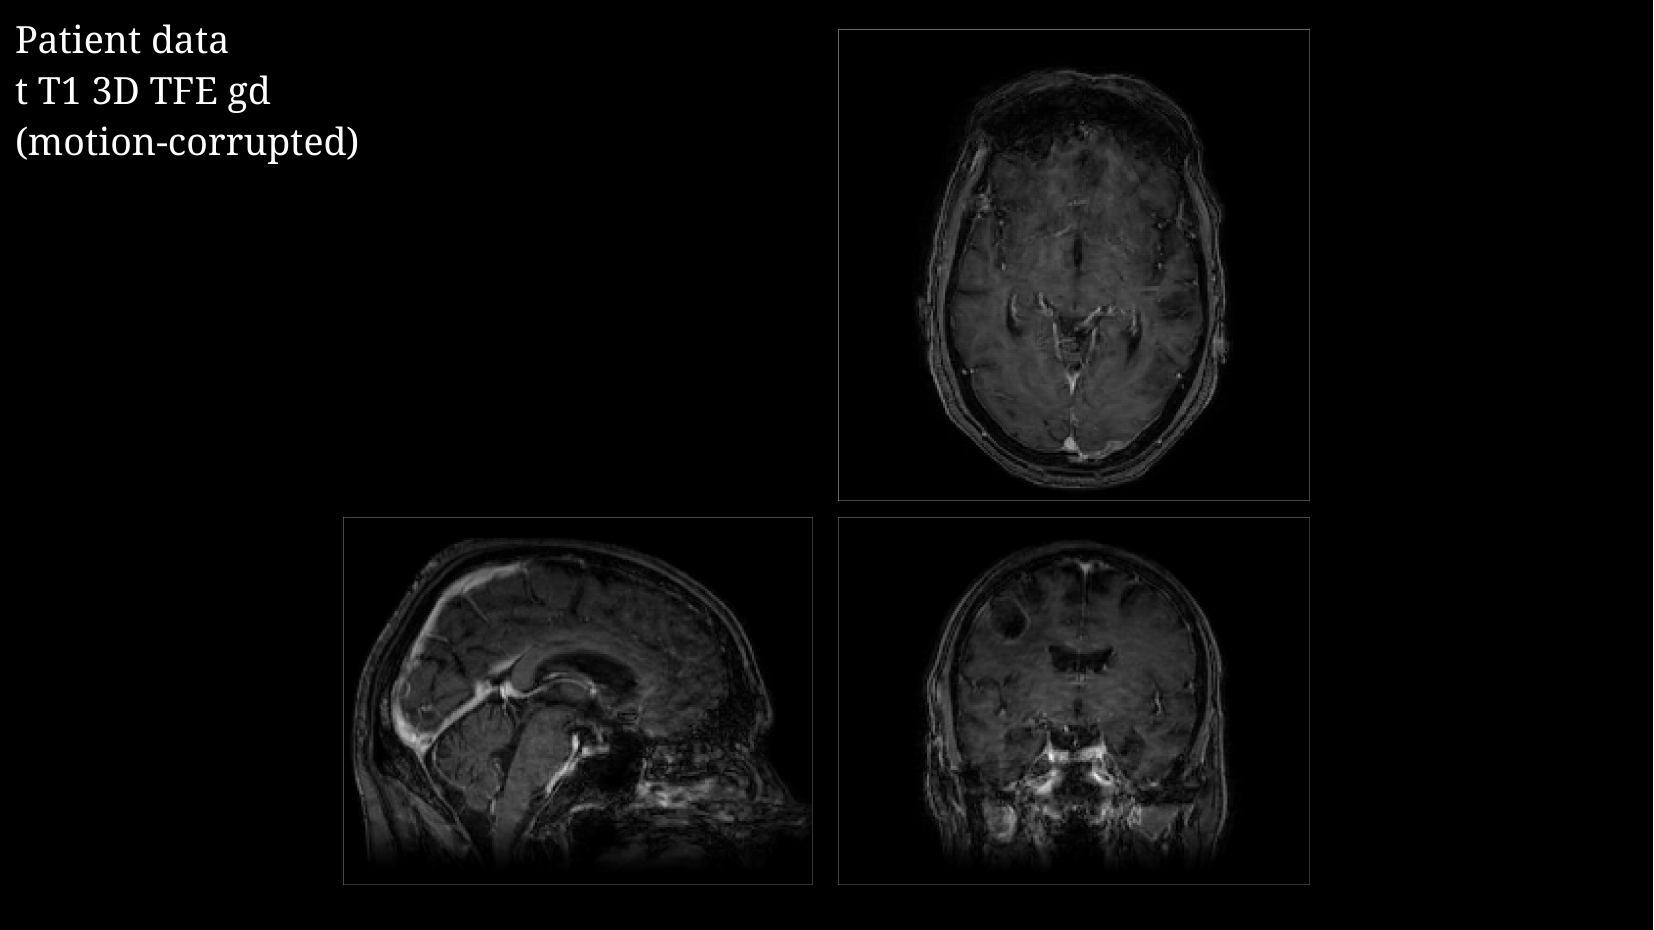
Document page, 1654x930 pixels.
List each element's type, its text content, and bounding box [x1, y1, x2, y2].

picture [838, 29, 1310, 501]
picture [343, 517, 813, 886]
title Patient data t T1 3D TFE gd (motion-corrupted) [15, 4, 713, 176]
picture [838, 517, 1310, 886]
